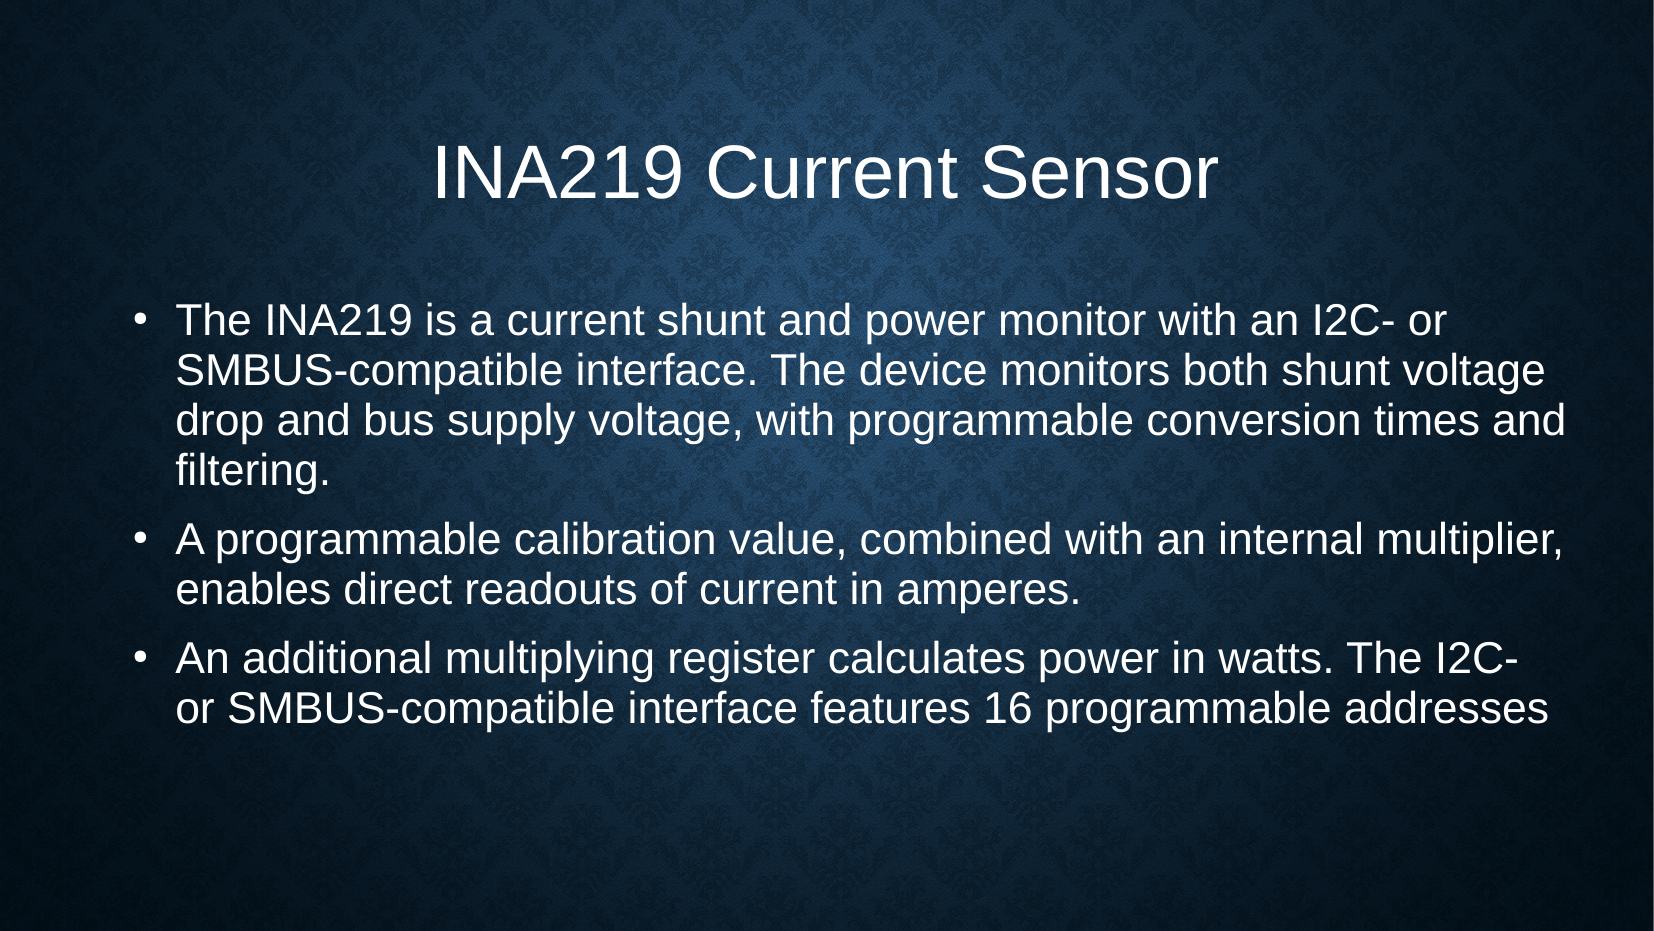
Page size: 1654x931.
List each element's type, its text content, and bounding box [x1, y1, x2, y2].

picture [0, 0, 1654, 931]
title INA219 Current Sensor [123, 82, 1528, 263]
list The INA219 is a current shunt and power monitor with an I2C- or SMBUS-compatible interface. The device monitors both shunt voltage drop and bus supply voltage, with programmable conversion times and filtering. A programmable calibration value, combined with an internal multiplier, enables direct readouts of current in amperes. An additional multiplying register calculates power in watts. The I2C- or SMBUS-compatible interface features 16 programmable addresses [118, 295, 1571, 757]
